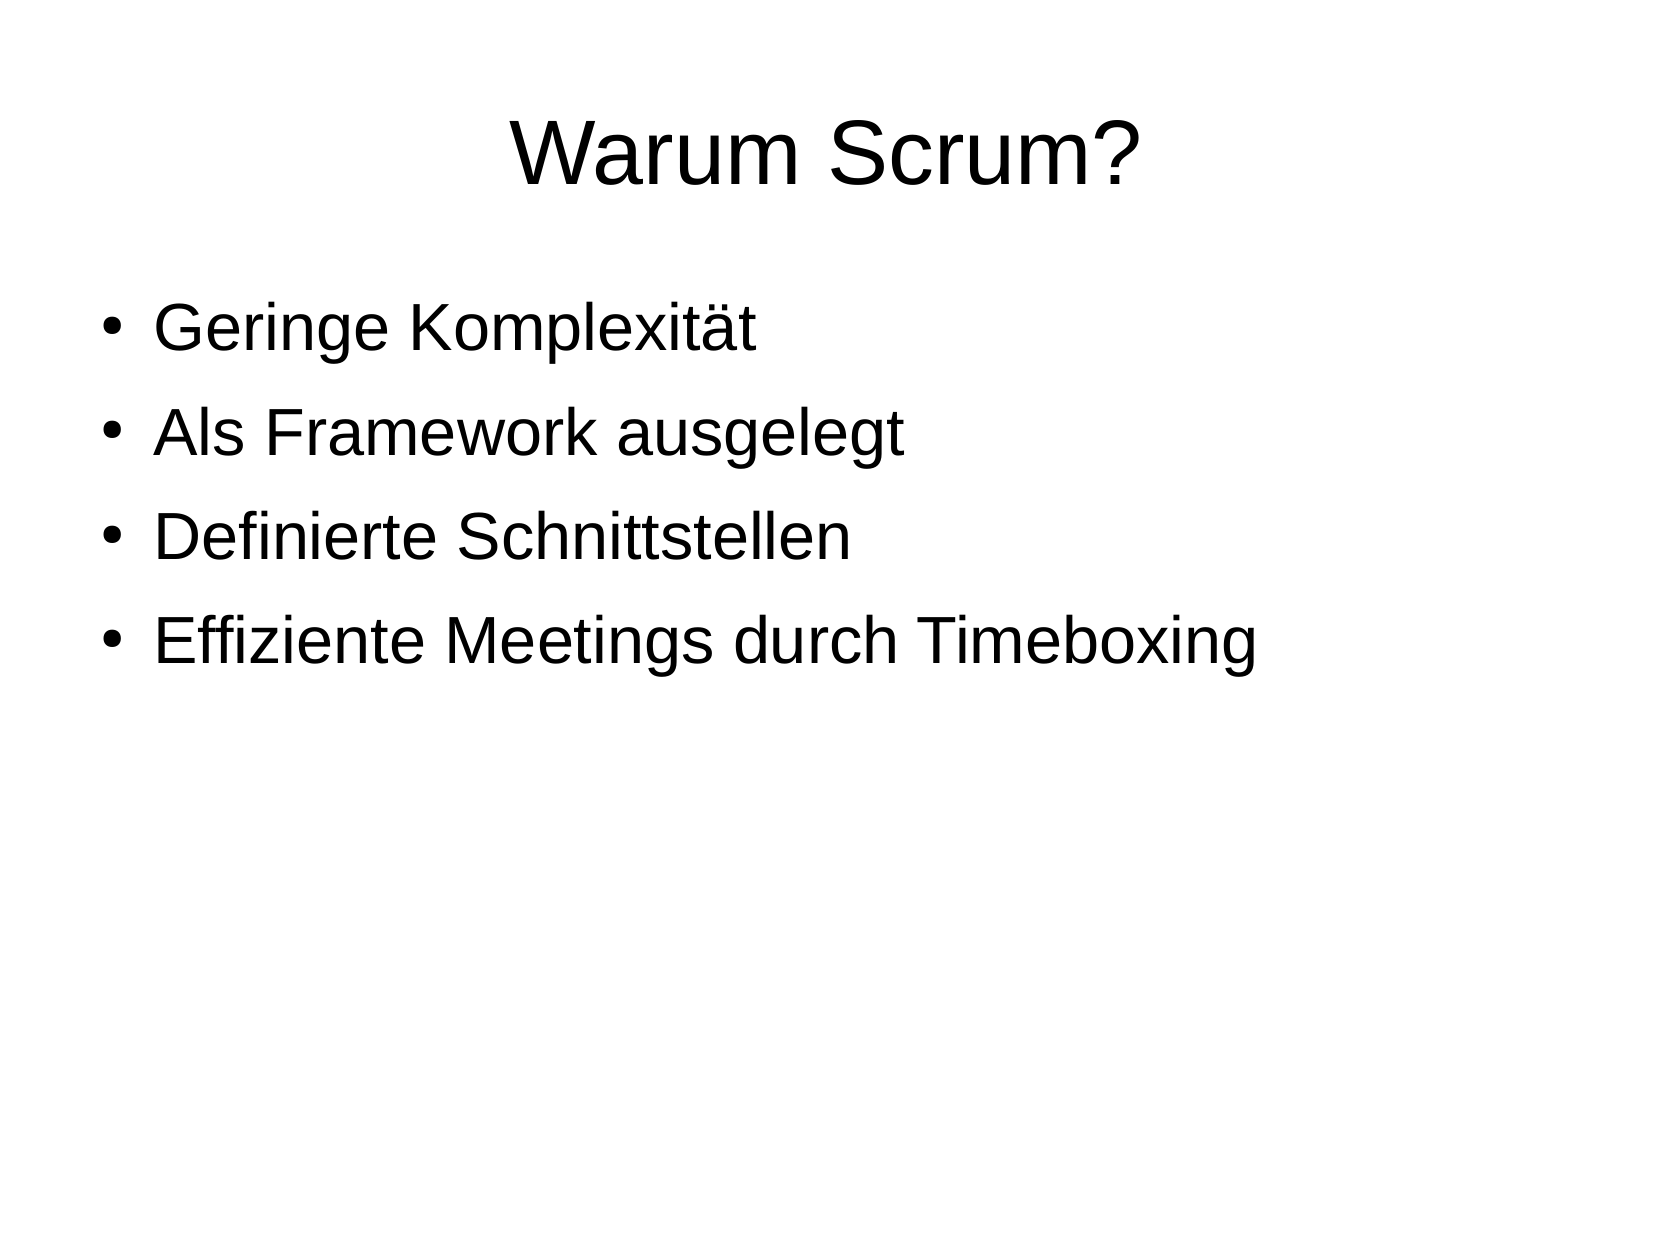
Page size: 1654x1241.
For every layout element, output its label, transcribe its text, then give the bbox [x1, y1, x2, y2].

list Geringe Komplexität Als Framework ausgelegt Definierte Schnittstellen Effiziente Meetings durch Timeboxing [82, 290, 1571, 1010]
title Warum Scrum? [82, 49, 1571, 257]
